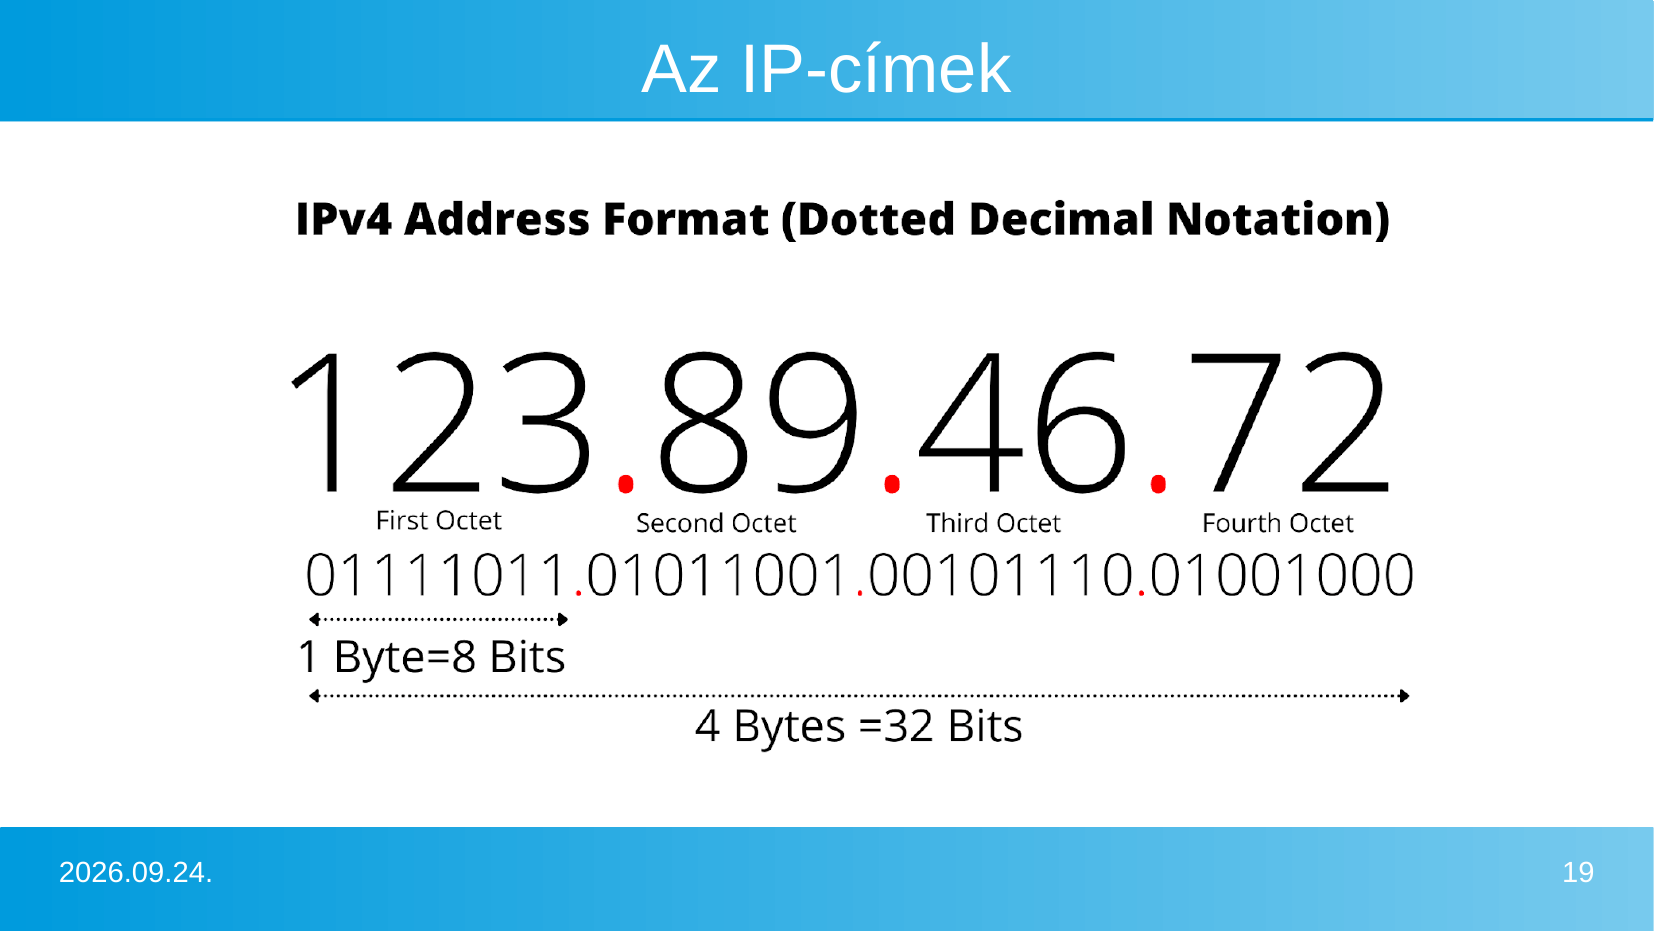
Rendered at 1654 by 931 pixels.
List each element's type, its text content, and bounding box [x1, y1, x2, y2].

picture [236, 129, 1477, 827]
title Az IP-címek [59, 29, 1595, 108]
